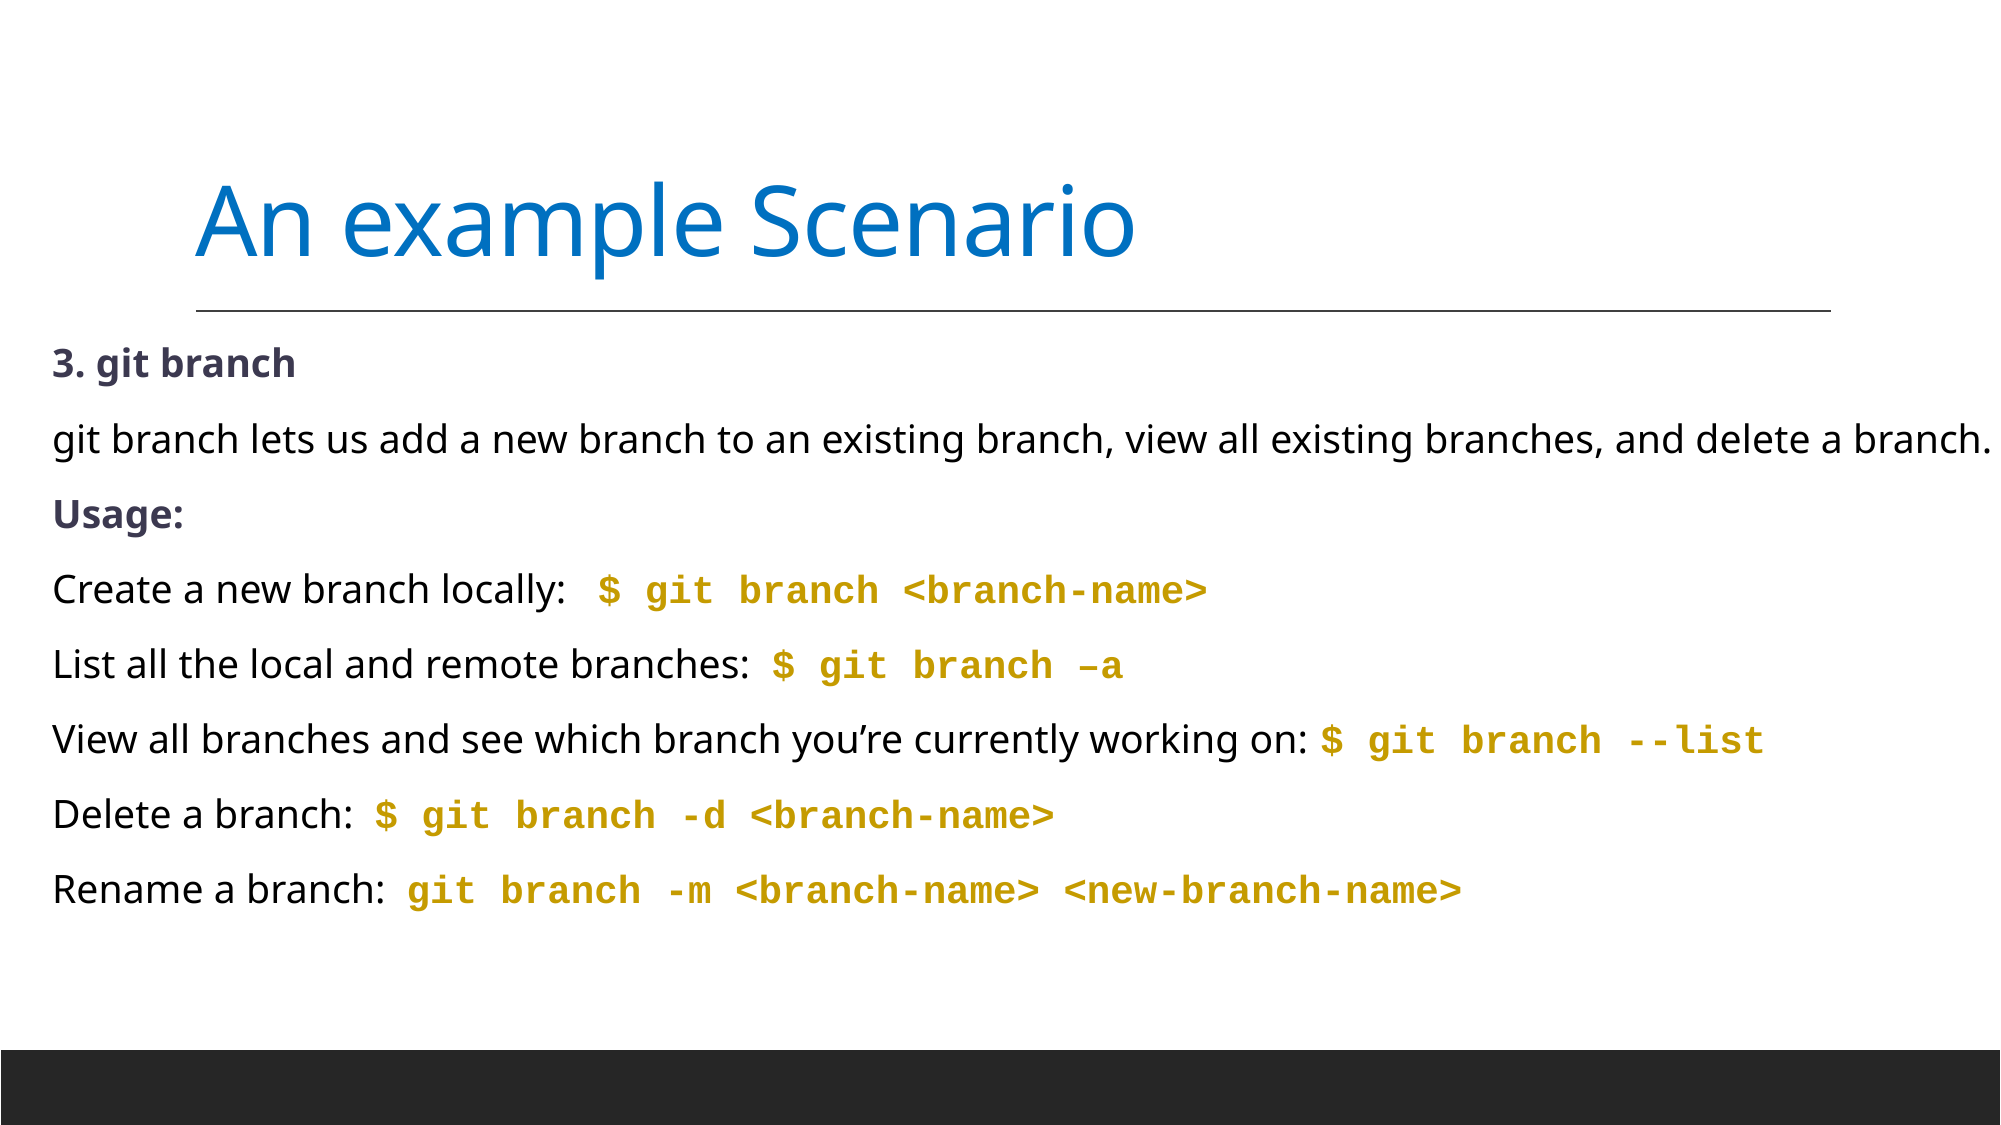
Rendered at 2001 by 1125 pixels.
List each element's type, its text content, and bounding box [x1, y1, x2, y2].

title An example Scenario [180, 47, 1831, 286]
list 3. git branch git branch lets us add a new branch to an existing branch, view all existing branches, and delete a branch. Usage: Create a new branch locally: $ git branch <branch-name> List all the local and remote branches: $ git branch –a View all branches and see which branch you’re currently working on: $ git branch --list Delete a branch: $ git branch -d <branch-name> Rename a branch: git branch -m <branch-name> <new-branch-name> [37, 326, 2000, 1043]
